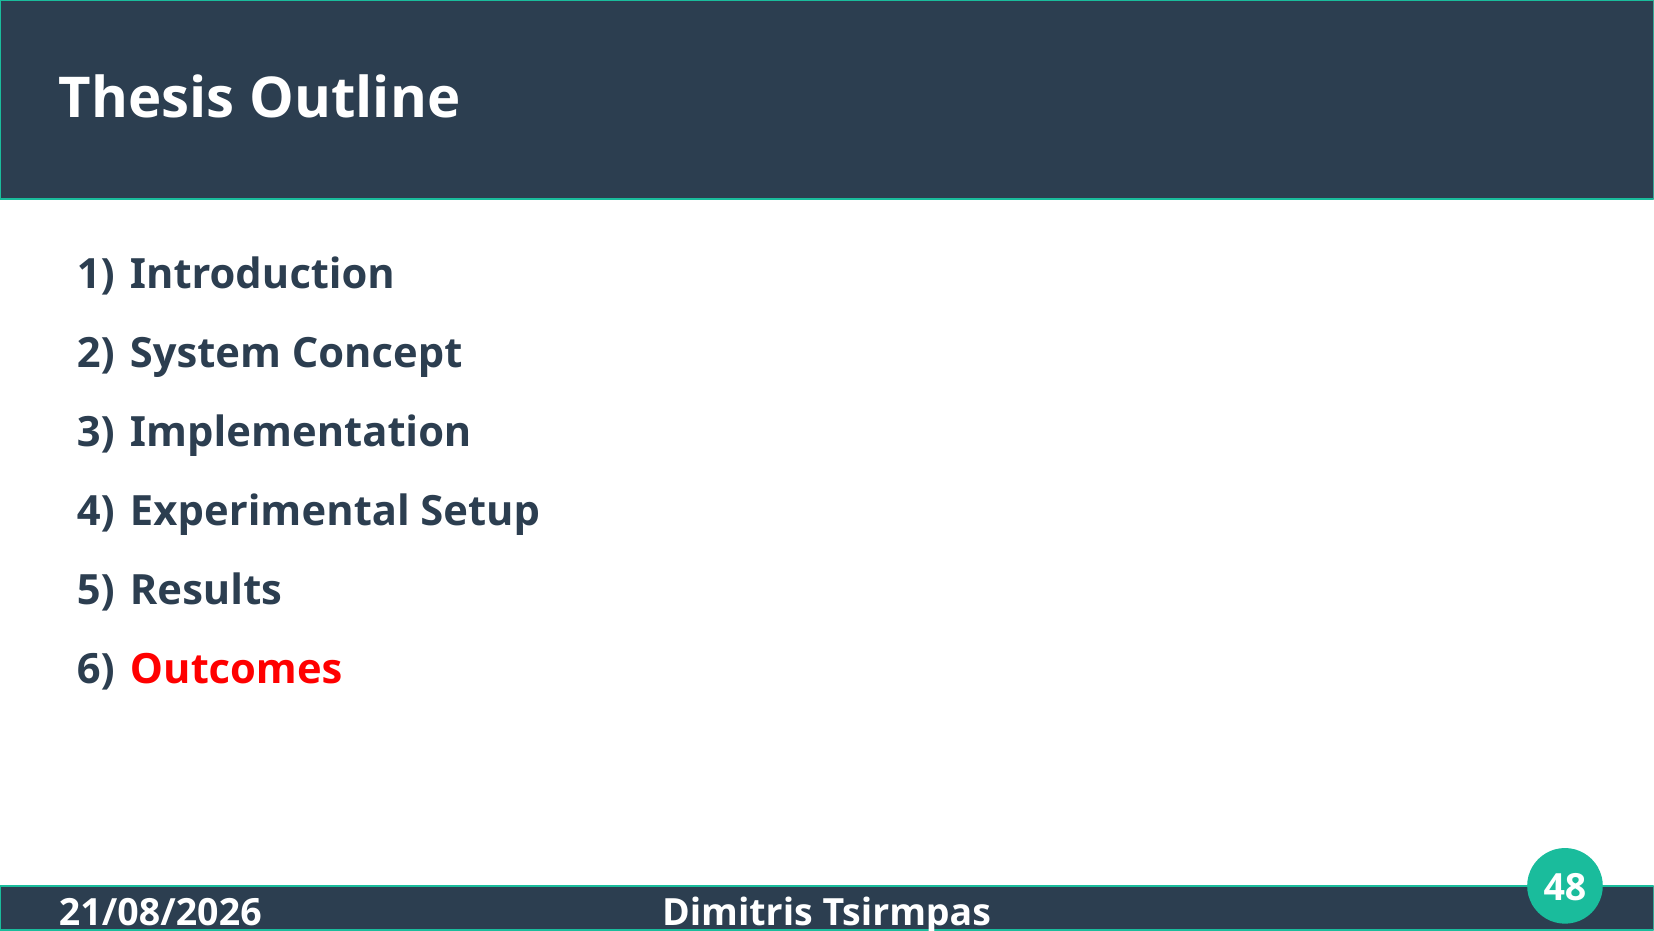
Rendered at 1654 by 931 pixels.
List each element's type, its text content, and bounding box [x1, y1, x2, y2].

title Thesis Outline [59, 37, 1595, 155]
list Introduction System Concept Implementation Experimental Setup Results Outcomes [59, 243, 1595, 864]
